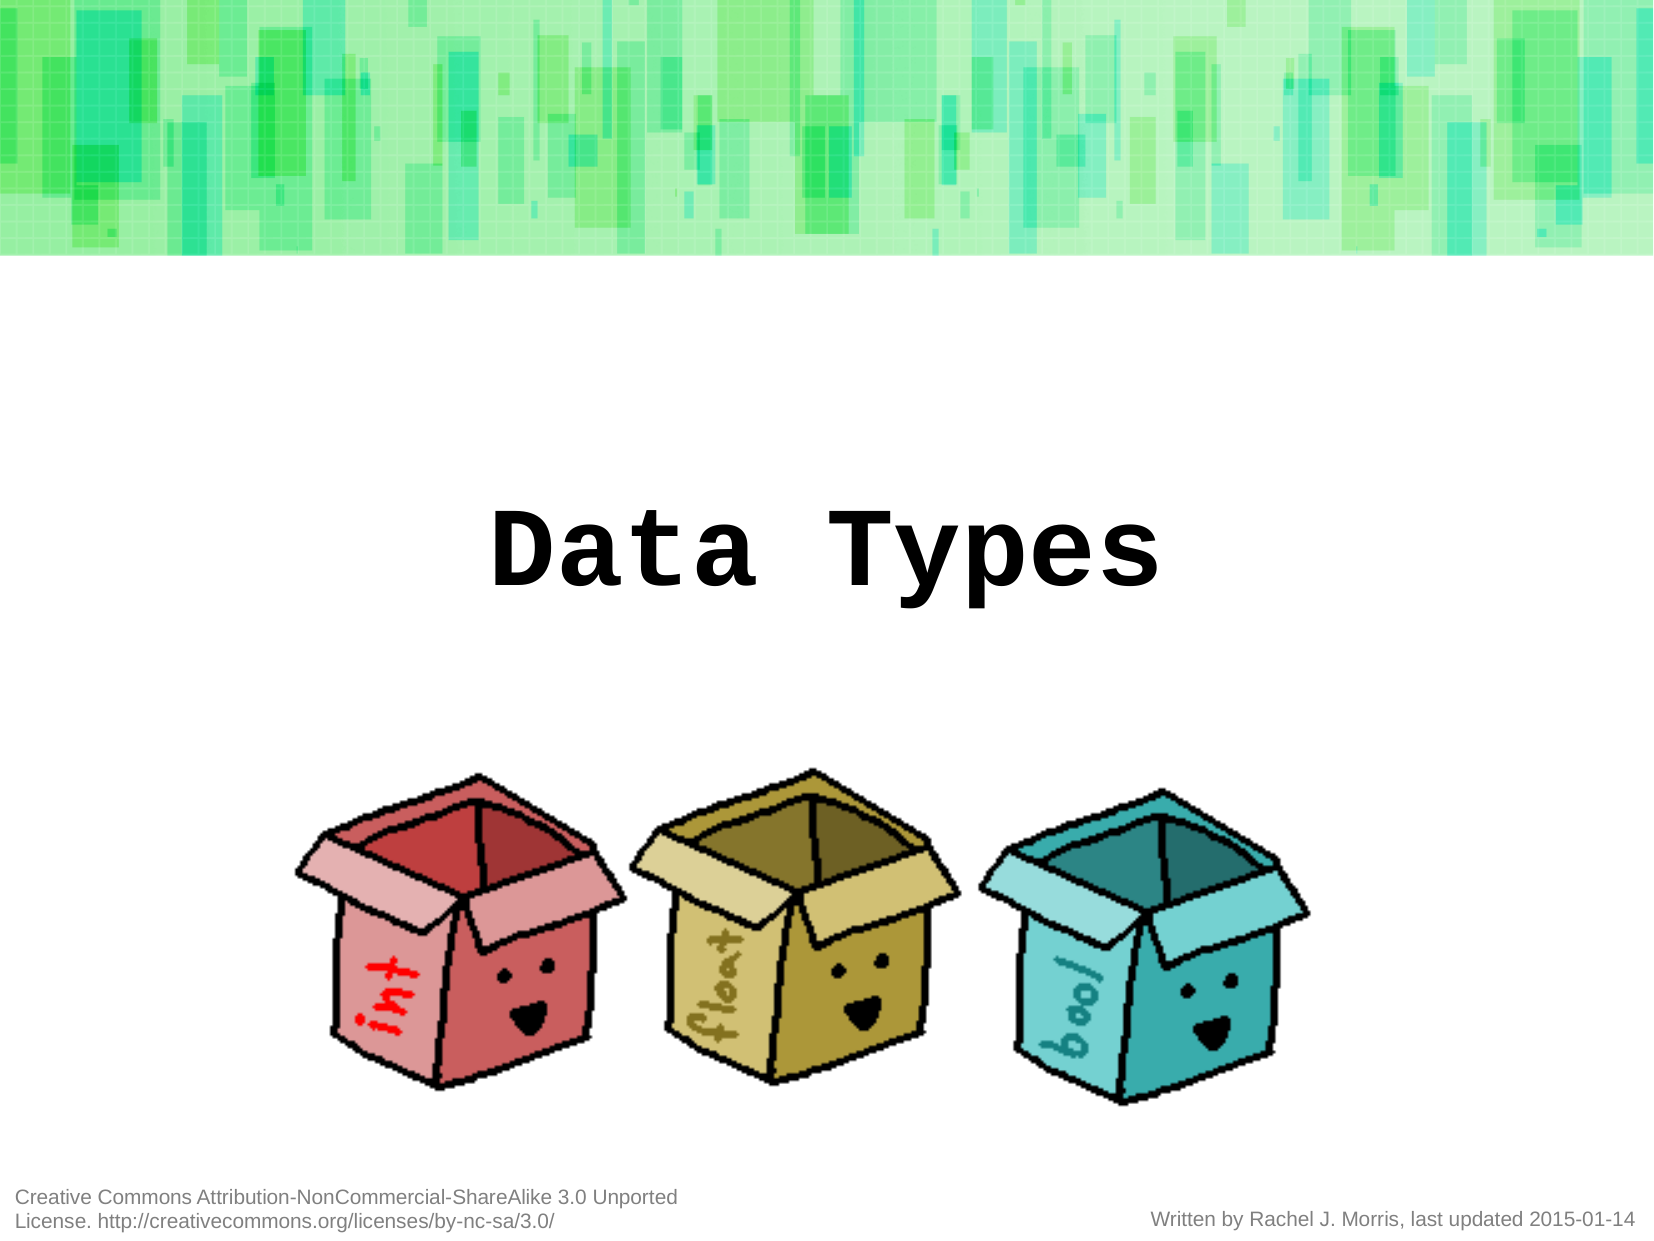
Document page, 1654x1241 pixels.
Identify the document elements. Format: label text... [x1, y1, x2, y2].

picture [0, 0, 1654, 1241]
text_box Creative Commons Attribution-NonCommercial-ShareAlike 3.0 Unported License. http://creativecommons.org/licenses/by-nc-sa/3.0/ [0, 1178, 751, 1241]
text_box Written by Rachel J. Morris, last updated 2015-01-14 [840, 1200, 1651, 1239]
subtitle Data Types [82, 285, 1571, 826]
